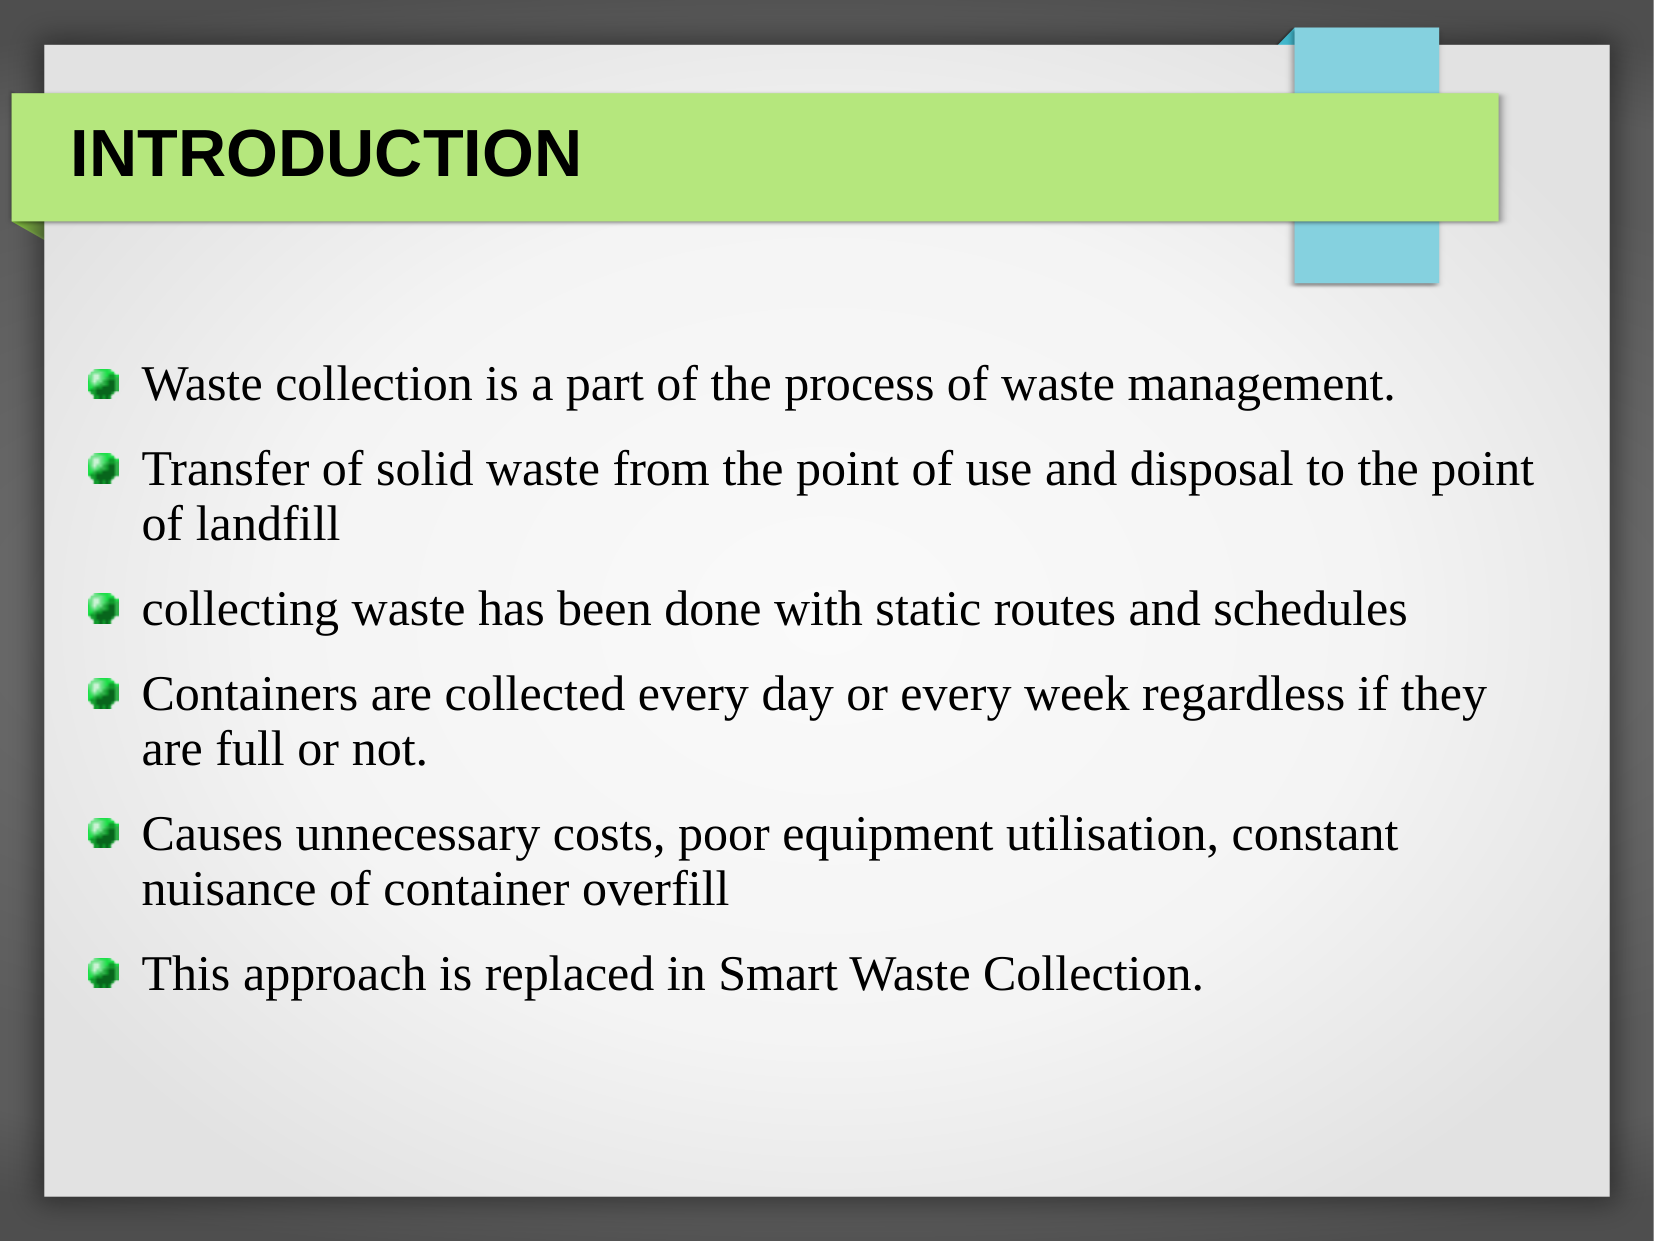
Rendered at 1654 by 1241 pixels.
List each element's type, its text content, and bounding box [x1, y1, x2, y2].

picture [0, 0, 1654, 1241]
title INTRODUCTION [70, 94, 1264, 213]
list Waste collection is a part of the process of waste management. Transfer of solid waste from the point of use and disposal to the point of landfill collecting waste has been done with static routes and schedules Containers are collected every day or every week regardless if they are full or not. Causes unnecessary costs, poor equipment utilisation, constant nuisance of container overfill This approach is replaced in Smart Waste Collection. [70, 271, 1560, 1205]
